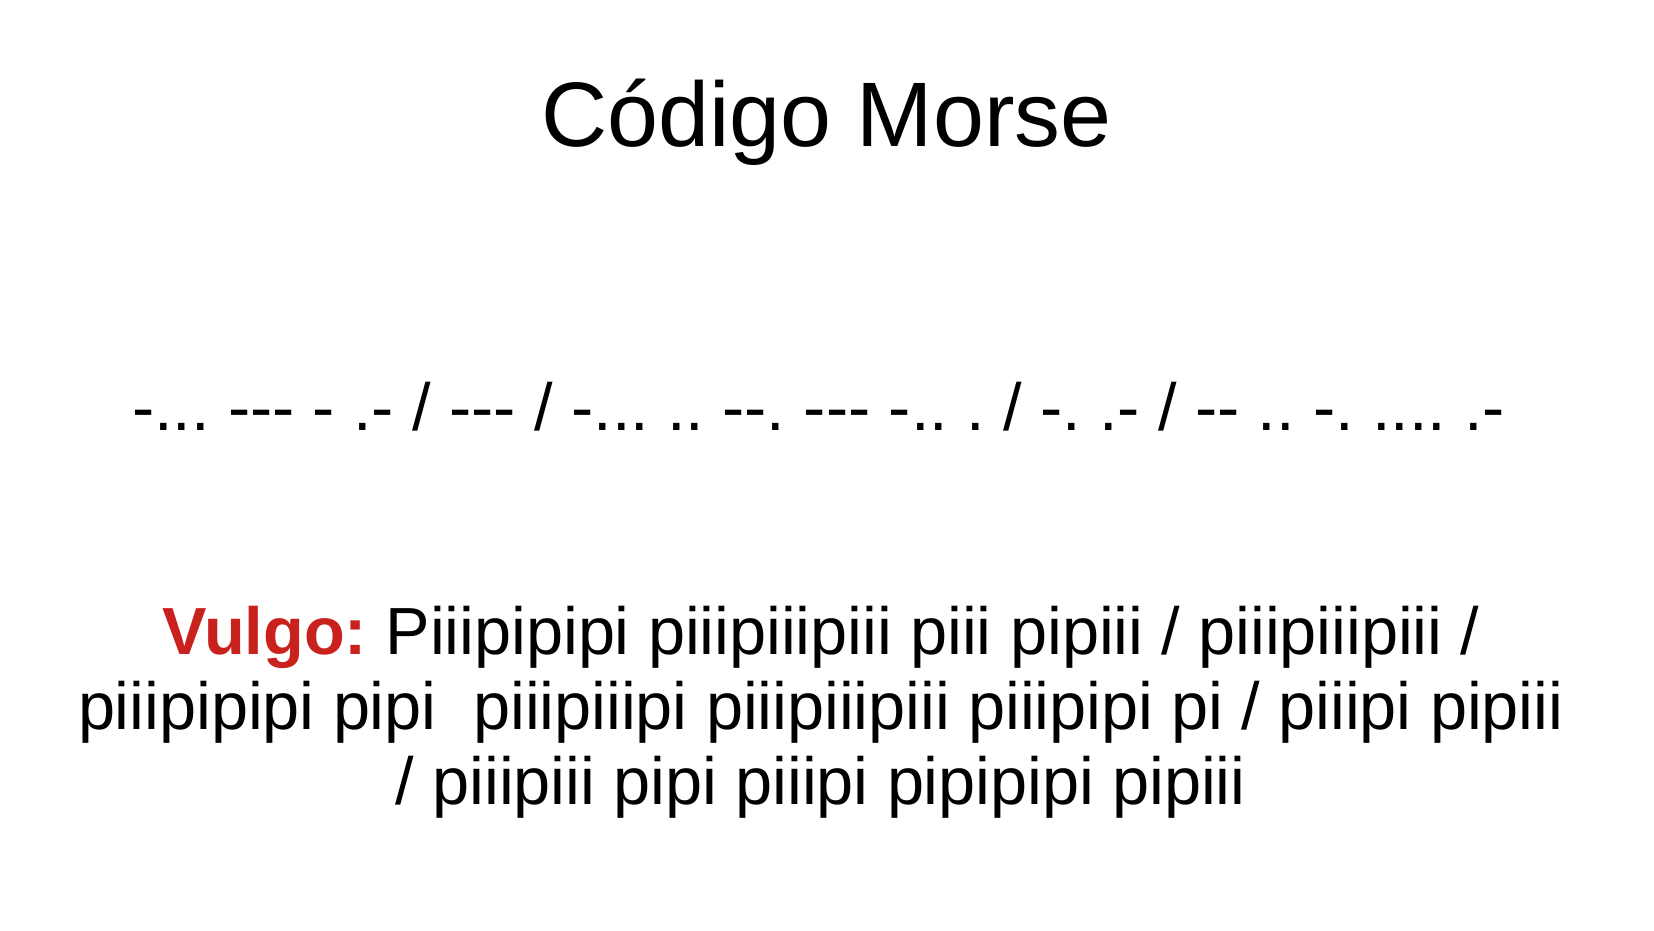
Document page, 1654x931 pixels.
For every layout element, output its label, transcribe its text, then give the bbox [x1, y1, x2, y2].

subtitle -... --- - .- / --- / -... .. --. --- -.. . / -. .- / -- .. -. .... .- Vulgo: Piiipipipi piiipiiipiii piii pipiii / piiipiiipiii / piiipipipi pipi piiipiiipi piiipiiipiii piiipipi pi / piiipi pipiii / piiipiii pipi piiipi pipipipi pipiii [76, 324, 1565, 865]
title Código Morse [82, 37, 1571, 193]
